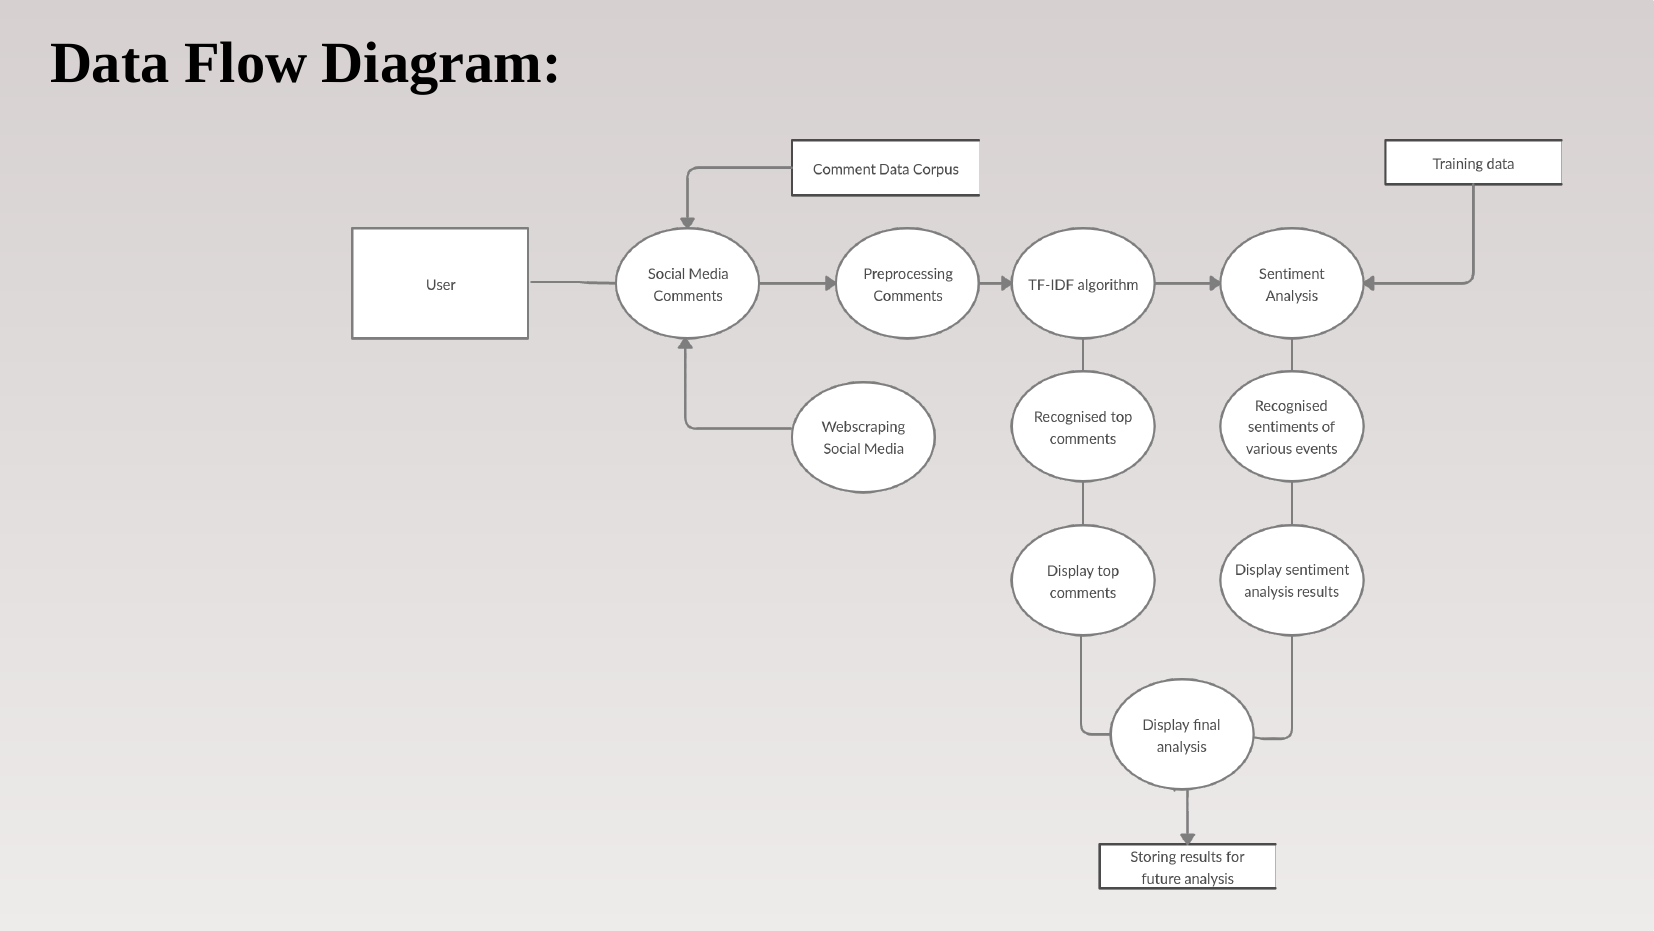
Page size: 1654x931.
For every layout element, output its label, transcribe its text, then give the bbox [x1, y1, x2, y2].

subtitle Data Flow Diagram: [35, 0, 1571, 721]
picture [330, 118, 1583, 910]
